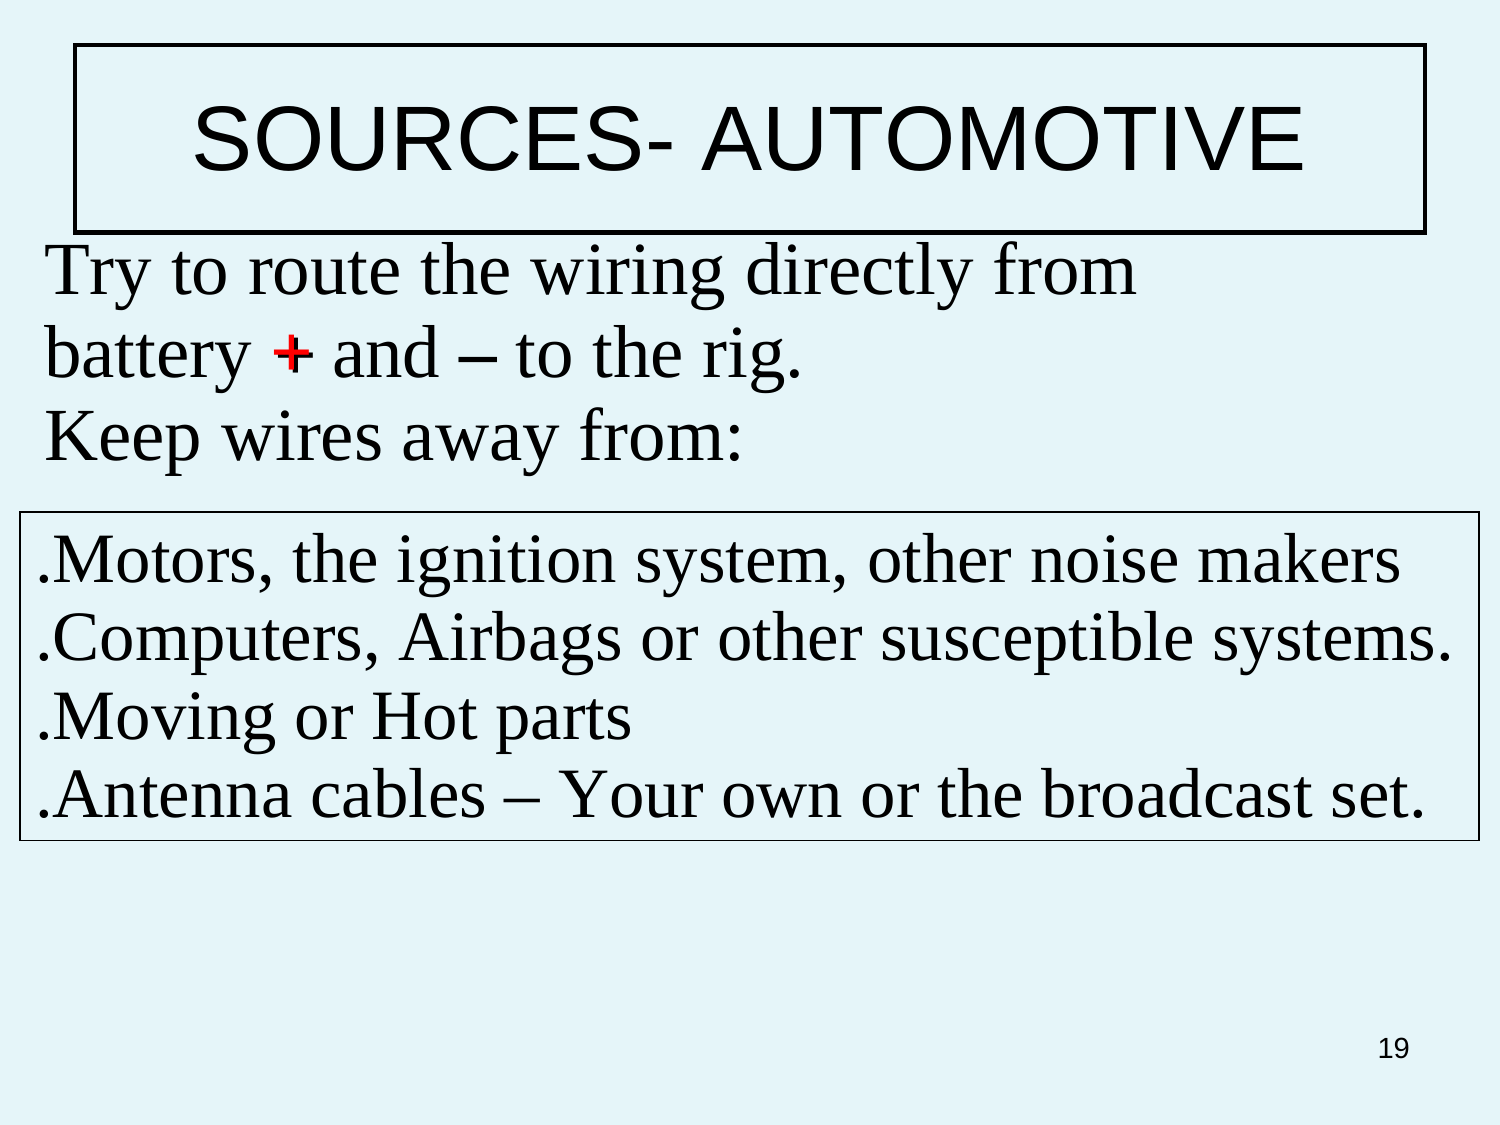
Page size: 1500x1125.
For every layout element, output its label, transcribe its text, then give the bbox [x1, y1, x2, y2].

text_box .Motors, the ignition system, other noise makers .Computers, Airbags or other susceptible systems. .Moving or Hot parts .Antenna cables – Your own or the broadcast set. [20, 511, 1480, 841]
title SOURCES- AUTOMOTIVE [75, 45, 1426, 220]
text_box Try to route the wiring directly from battery + and – to the rig. Keep wires away from: [29, 220, 1459, 485]
